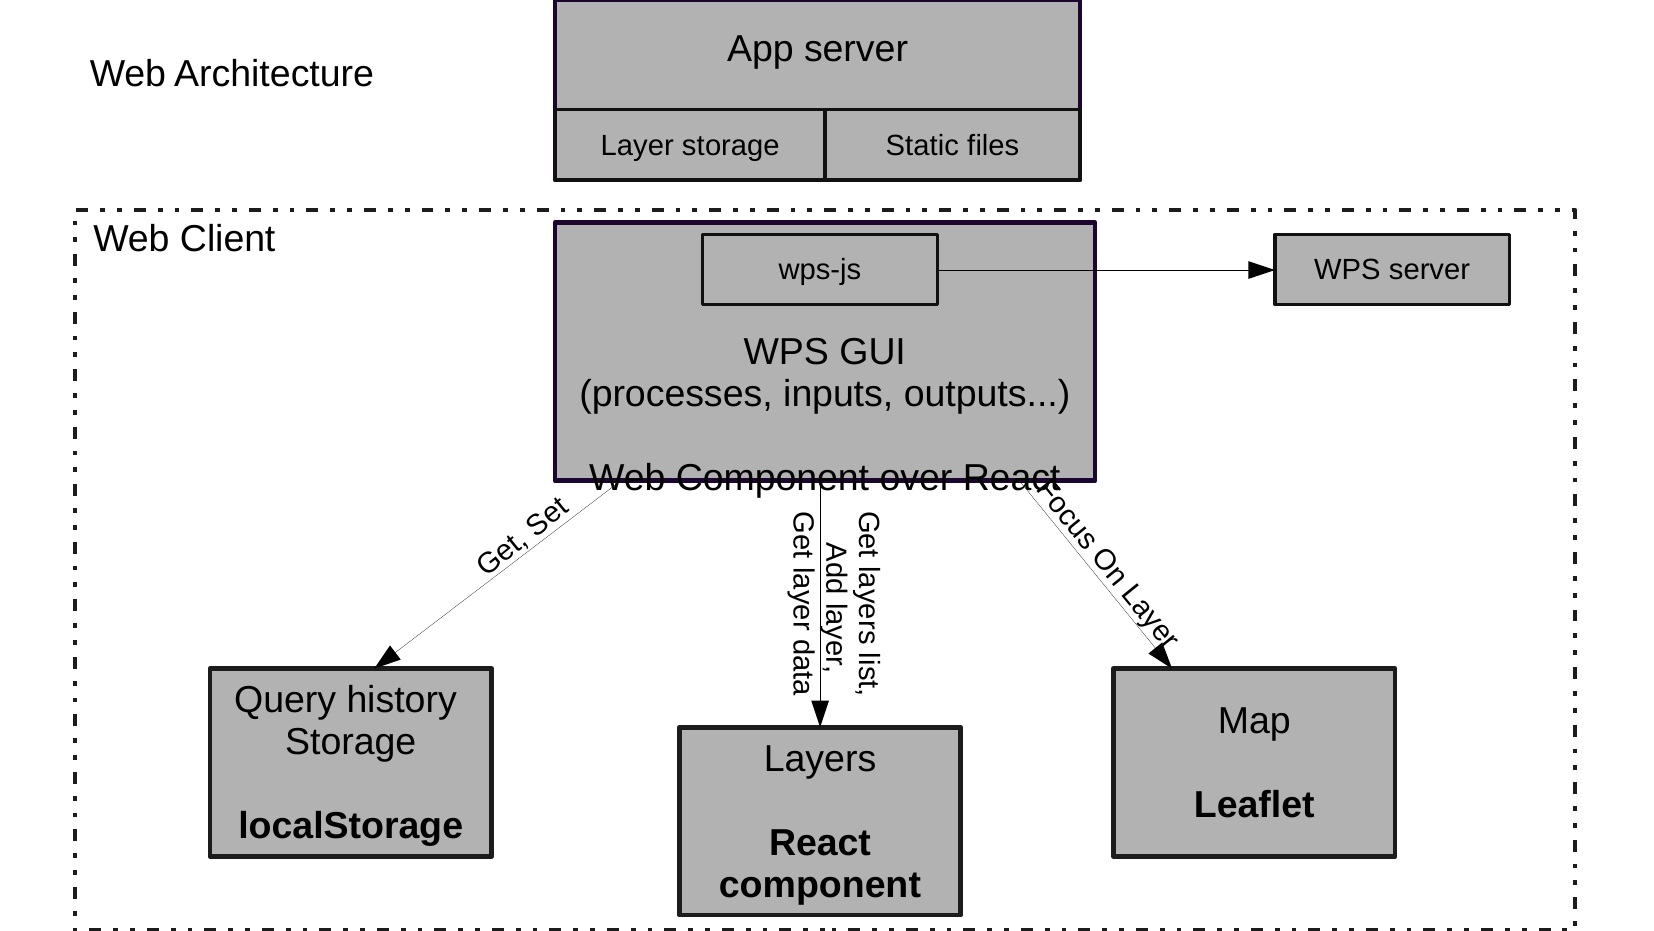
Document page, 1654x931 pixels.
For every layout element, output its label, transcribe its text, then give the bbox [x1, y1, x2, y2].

text_box Static files [826, 109, 1081, 181]
text_box Web Architecture [75, 45, 451, 96]
text_box Web Client [78, 210, 304, 271]
text_box [75, 210, 1576, 931]
text_box Layer storage [555, 109, 826, 181]
text_box App server [555, 0, 1081, 109]
